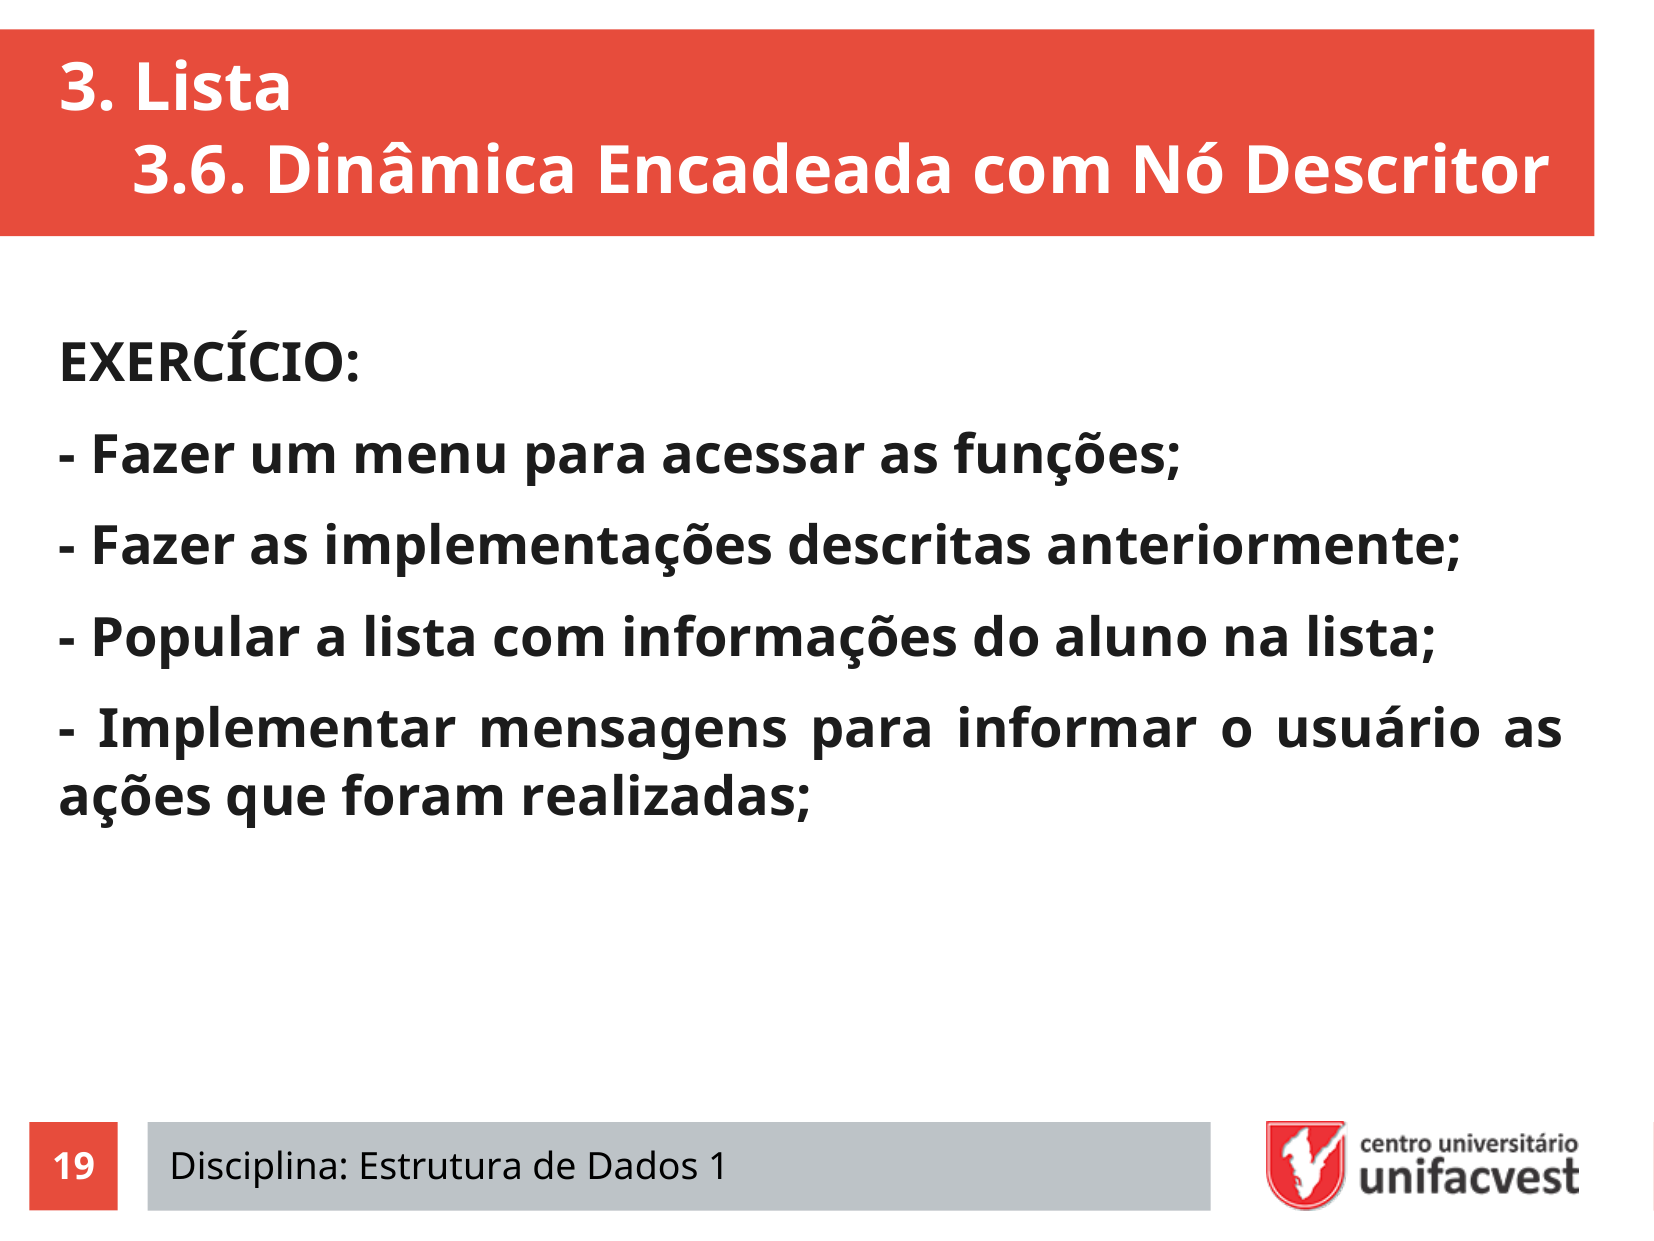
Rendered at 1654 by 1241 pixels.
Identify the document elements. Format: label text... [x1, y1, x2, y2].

picture [1266, 1121, 1579, 1211]
text_box Disciplina: Estrutura de Dados 1 [154, 1132, 1205, 1196]
text_box [1238, 1120, 1654, 1212]
title 3. Lista 3.6. Dinâmica Encadeada com Nó Descritor [59, 59, 1595, 207]
list EXERCÍCIO: - Fazer um menu para acessar as funções; - Fazer as implementações descritas anteriormente; - Popular a lista com informações do aluno na lista; - Implementar mensagens para informar o usuário as ações que foram realizadas; [59, 324, 1566, 1093]
